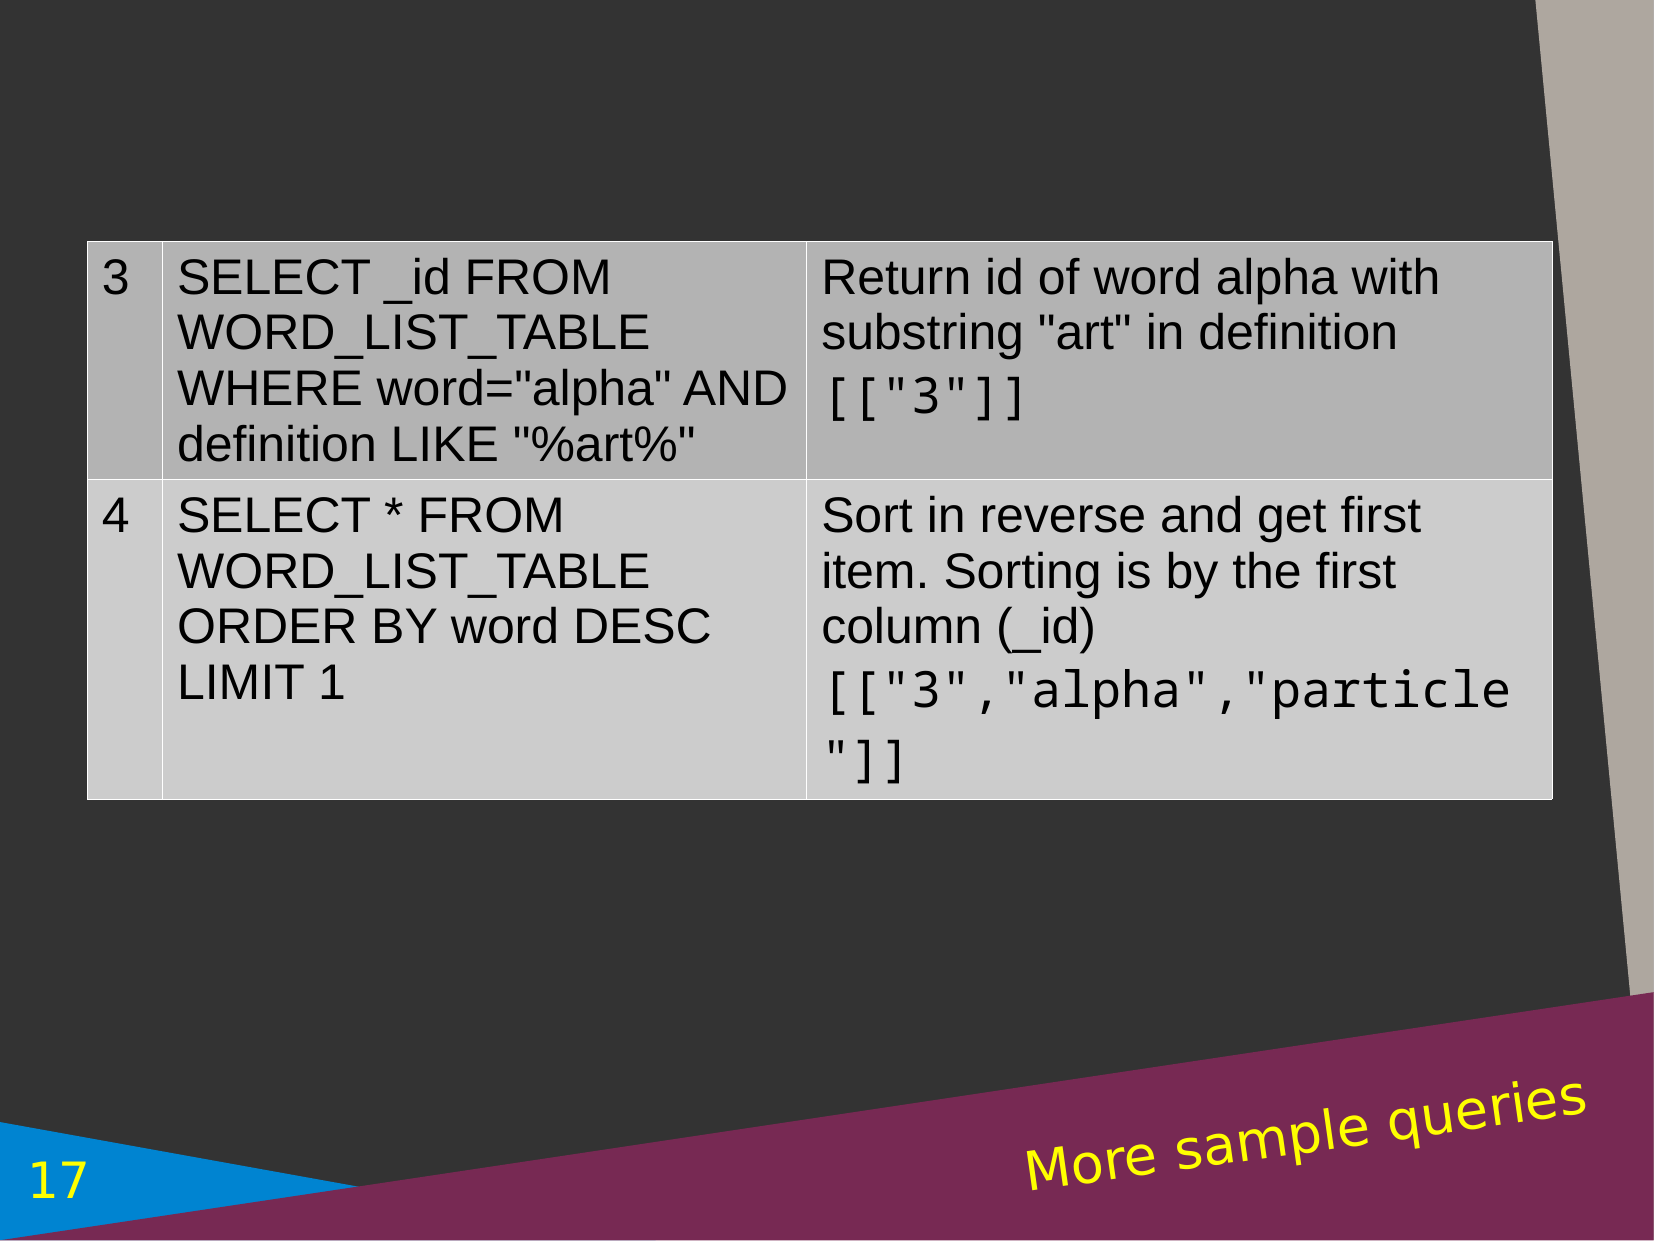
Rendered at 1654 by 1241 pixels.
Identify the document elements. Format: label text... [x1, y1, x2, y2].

table_header SELECT _id FROM WORD_LIST_TABLE WHERE word="alpha" AND definition LIKE "%art%" [163, 242, 806, 479]
table_cell 4 [88, 480, 162, 799]
table_cell SELECT * FROM WORD_LIST_TABLE ORDER BY word DESC LIMIT 1 [163, 480, 806, 799]
table_cell Sort in reverse and get first item. Sorting is by the first column (_id) [["3","alpha","particle"]] [807, 480, 1552, 799]
title More sample queries [956, 995, 1654, 1241]
table_header Return id of word alpha with substring "art" in definition [["3"]] [807, 242, 1552, 479]
table_header 3 [88, 242, 162, 479]
